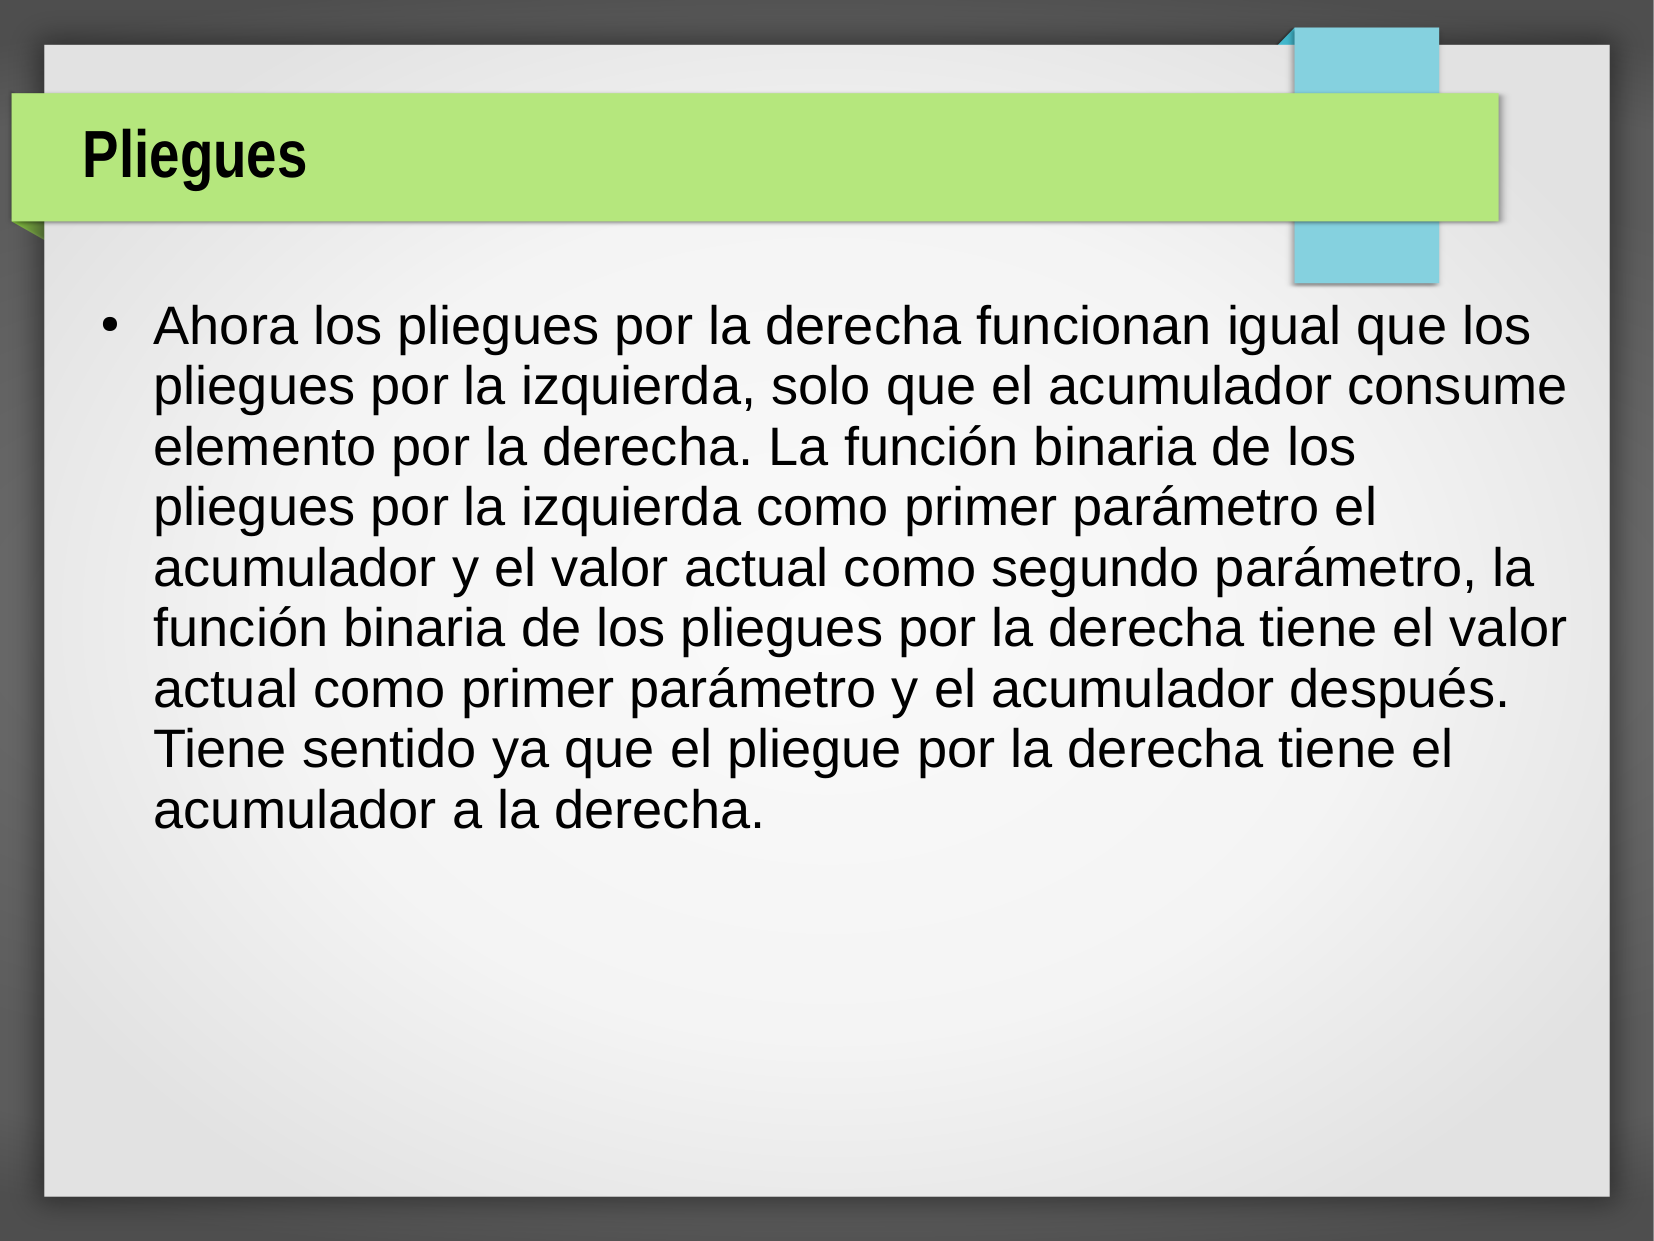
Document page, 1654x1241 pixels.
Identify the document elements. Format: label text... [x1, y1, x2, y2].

picture [0, 0, 1654, 1241]
list Ahora los pliegues por la derecha funcionan igual que los pliegues por la izquierda, solo que el acumulador consume elemento por la derecha. La función binaria de los pliegues por la izquierda como primer parámetro el acumulador y el valor actual como segundo parámetro, la función binaria de los pliegues por la derecha tiene el valor actual como primer parámetro y el acumulador después. Tiene sentido ya que el pliegue por la derecha tiene el acumulador a la derecha. [82, 295, 1571, 1015]
title Pliegues [82, 94, 1264, 213]
